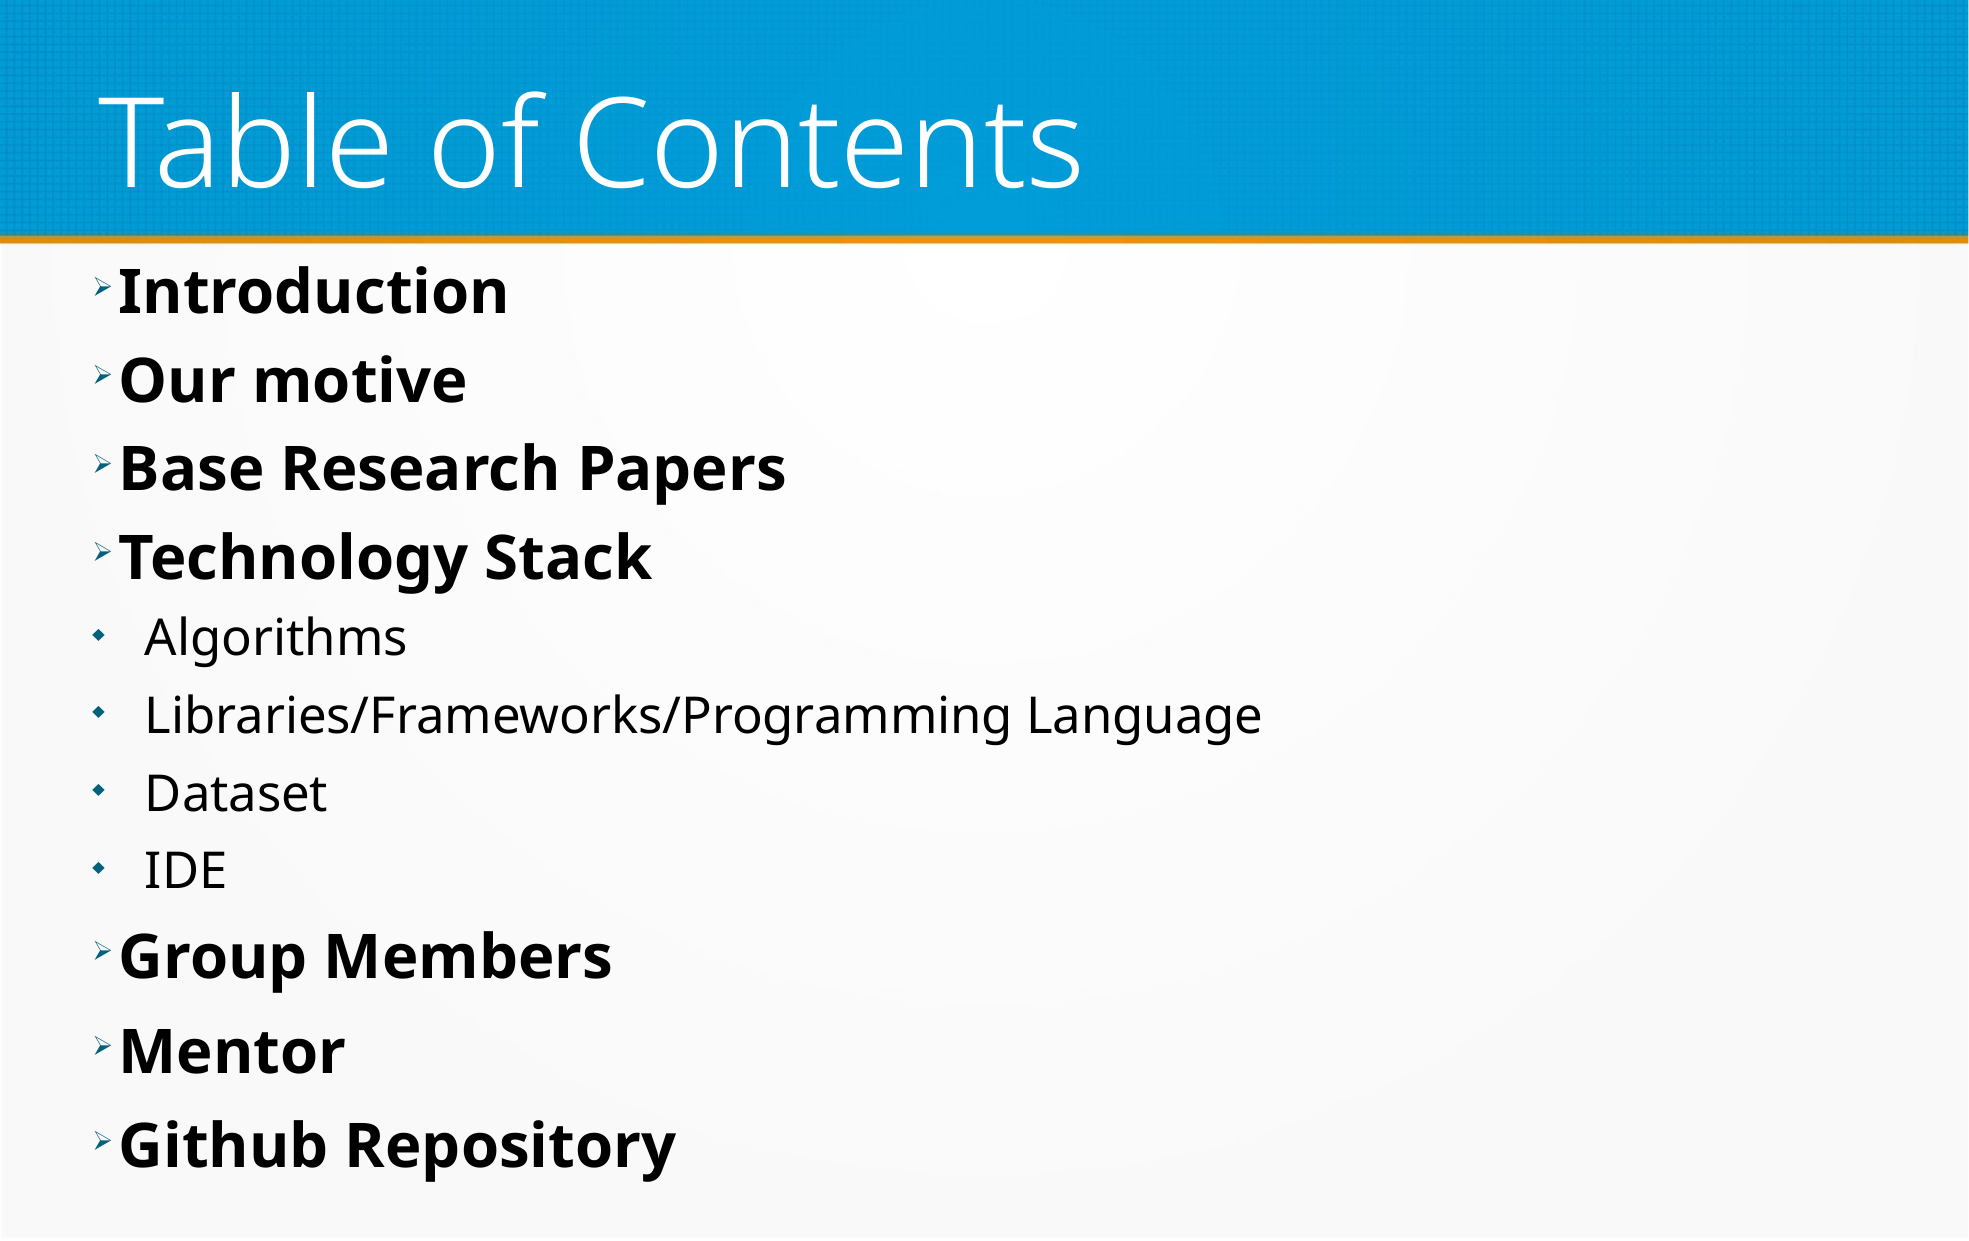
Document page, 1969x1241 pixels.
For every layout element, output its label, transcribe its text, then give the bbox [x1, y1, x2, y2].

picture [0, 233, 1969, 1241]
list Introduction Our motive Base Research Papers Technology Stack Algorithms Libraries/Frameworks/Programming Language Dataset IDE Group Members Mentor Github Repository [92, 248, 1949, 1193]
title Table of Contents [98, 4, 1870, 225]
